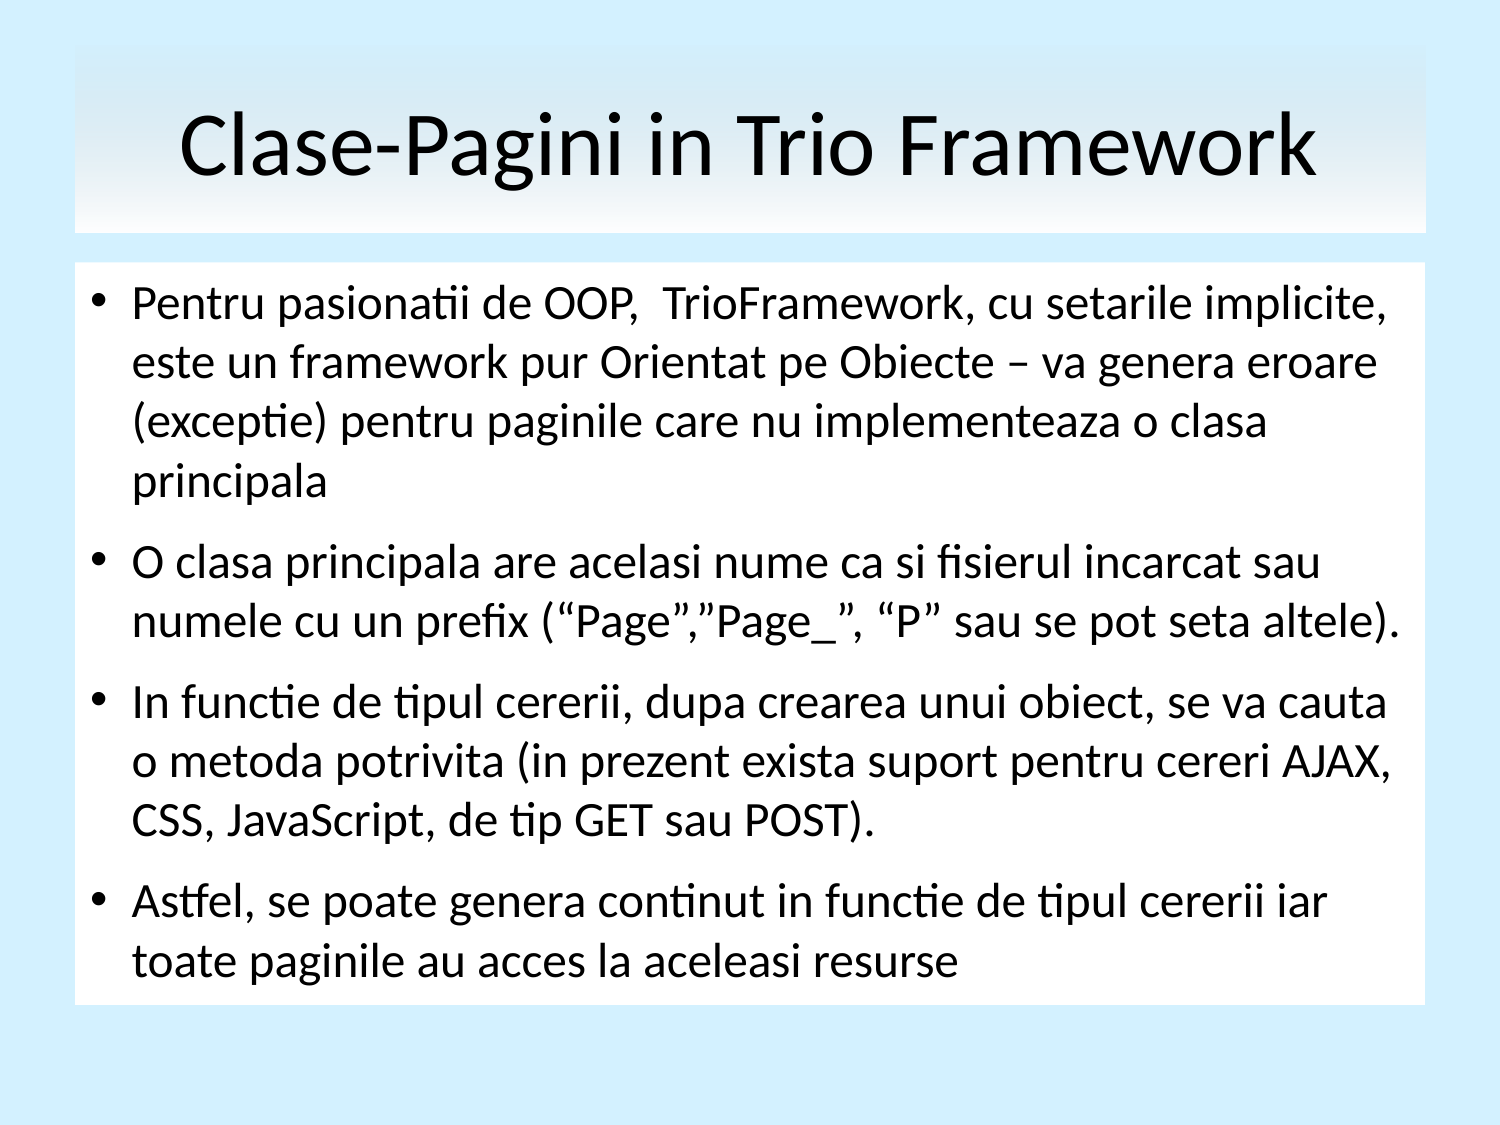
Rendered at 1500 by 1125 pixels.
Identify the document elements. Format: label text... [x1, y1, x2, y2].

list Pentru pasionatii de OOP, TrioFramework, cu setarile implicite, este un framework pur Orientat pe Obiecte – va genera eroare (exceptie) pentru paginile care nu implementeaza o clasa principala O clasa principala are acelasi nume ca si fisierul incarcat sau numele cu un prefix (“Page”,”Page_”, “P” sau se pot seta altele). In functie de tipul cererii, dupa crearea unui obiect, se va cauta o metoda potrivita (in prezent exista suport pentru cereri AJAX, CSS, JavaScript, de tip GET sau POST). Astfel, se poate genera continut in functie de tipul cererii iar toate paginile au acces la aceleasi resurse [75, 262, 1425, 1005]
title Clase-Pagini in Trio Framework [75, 45, 1425, 233]
